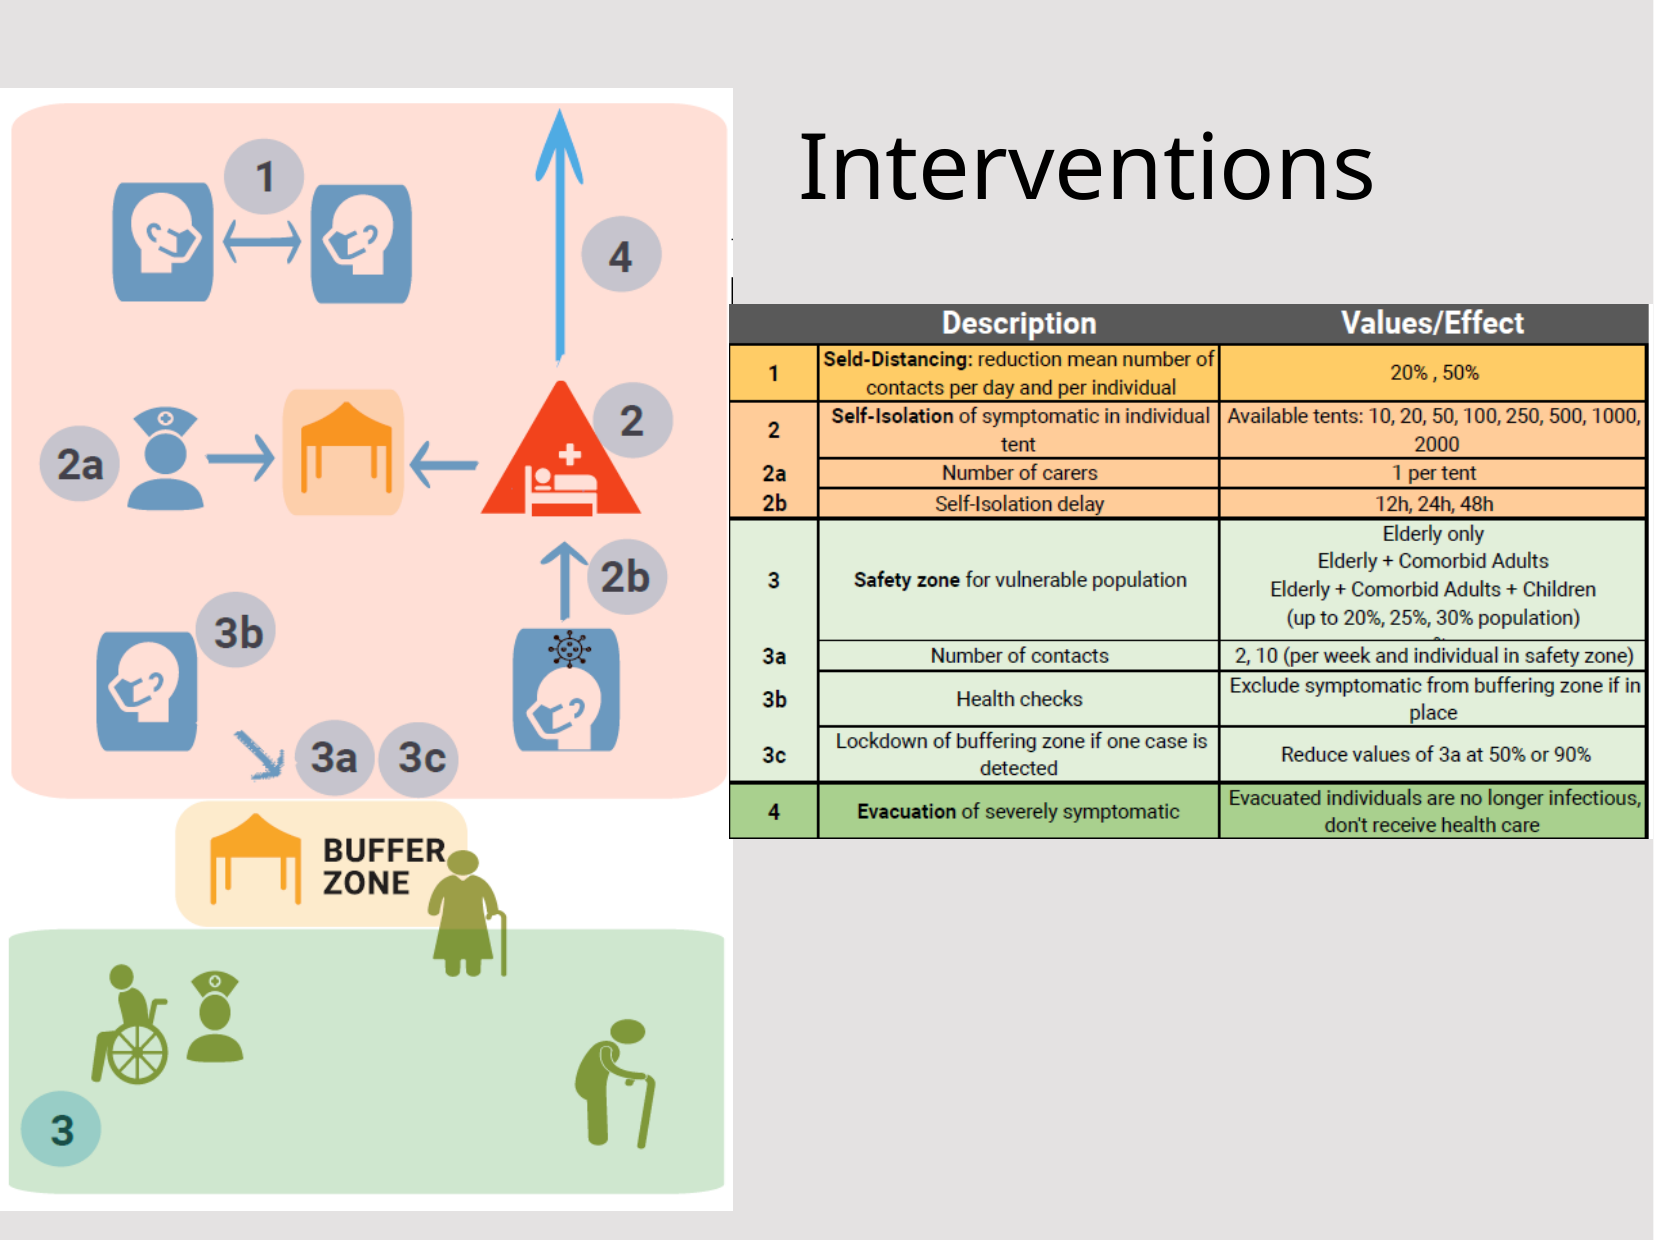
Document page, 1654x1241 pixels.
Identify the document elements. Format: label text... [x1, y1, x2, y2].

picture [0, 88, 1653, 1211]
text_box Interventions [783, 94, 1489, 217]
